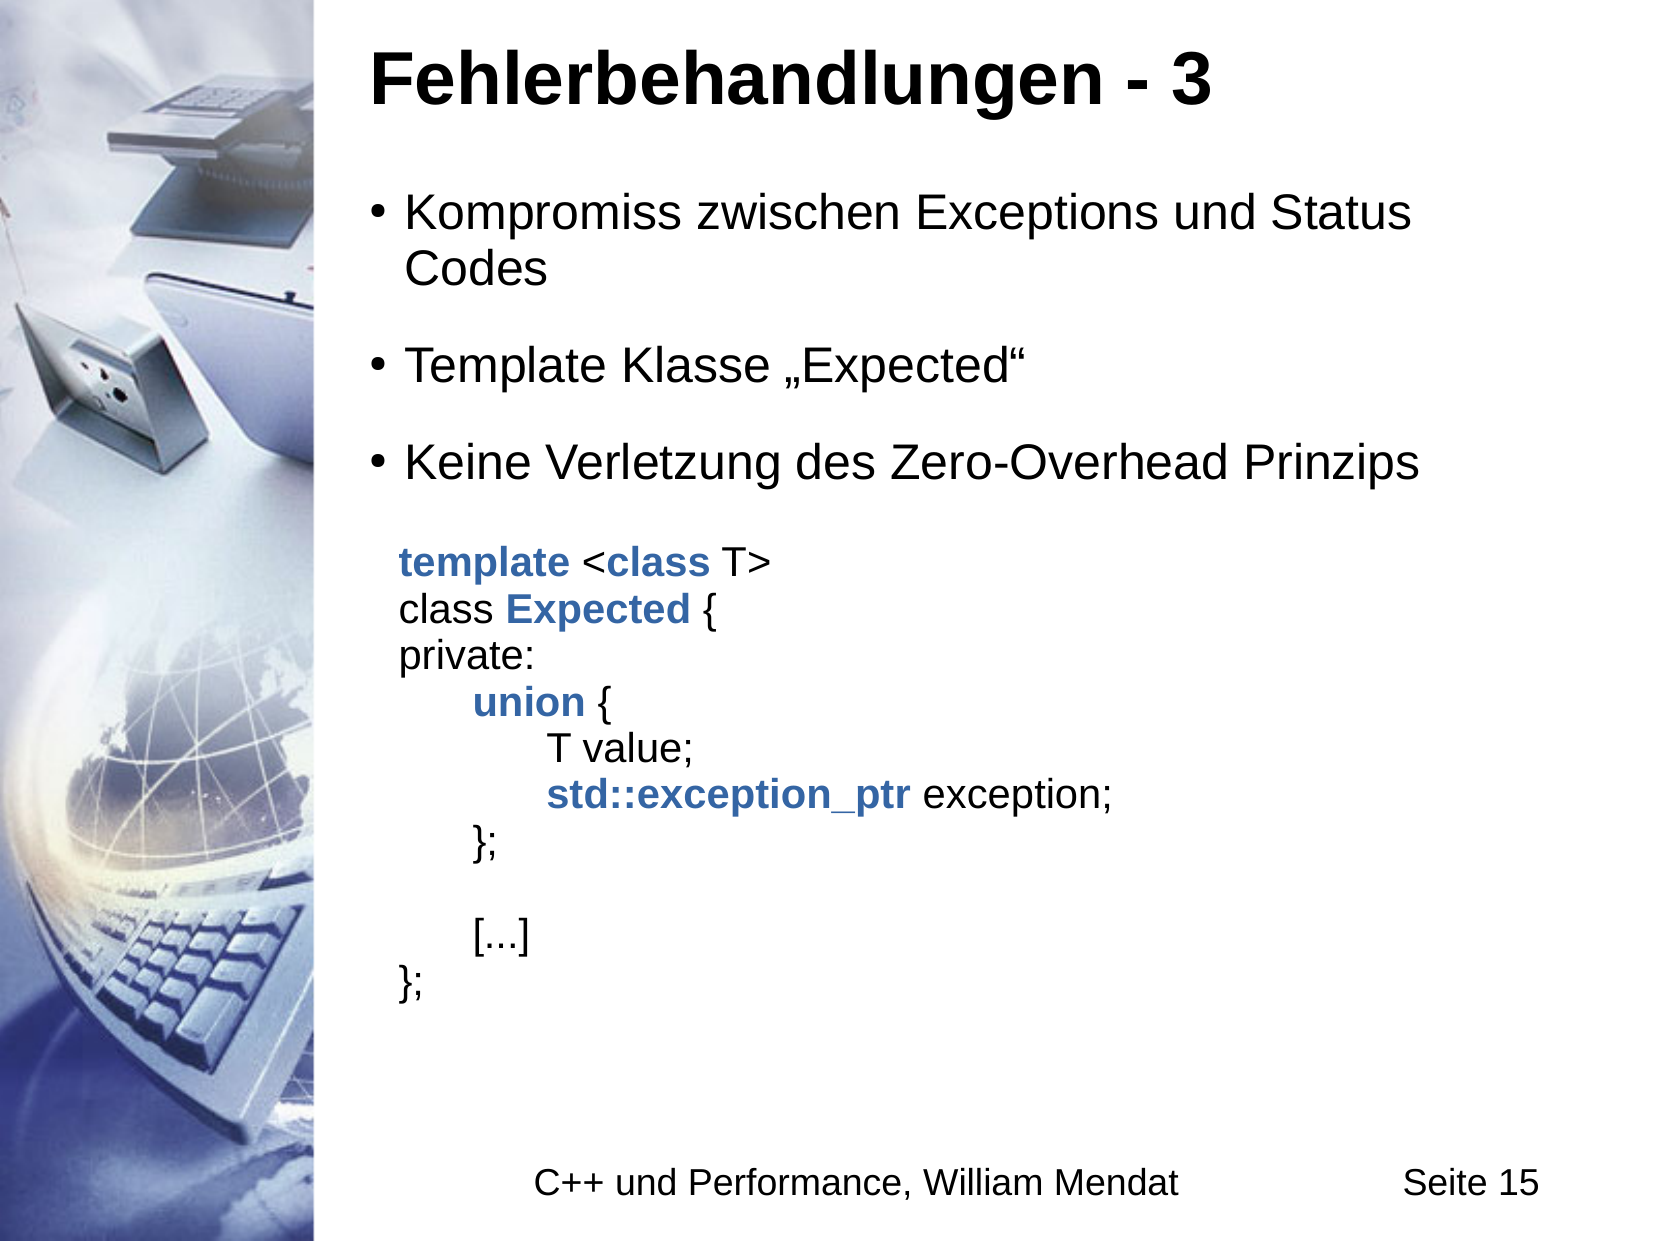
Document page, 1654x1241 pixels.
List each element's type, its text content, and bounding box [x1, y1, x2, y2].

text_box Fehlerbehandlungen - 3 [354, 29, 1625, 129]
text_box Kompromiss zwischen Exceptions und Status Codes Template Klasse „Expected“ Keine Verletzung des Zero-Overhead Prinzips [354, 177, 1536, 502]
text_box Seite 15 [1387, 1153, 1625, 1211]
text_box template <class T> class Expected { private: union { T value; std::exception_ptr exception; }; [...] }; [383, 531, 1447, 1012]
picture [0, 0, 1654, 1241]
text_box C++ und Performance, William Mendat [354, 1153, 1359, 1241]
